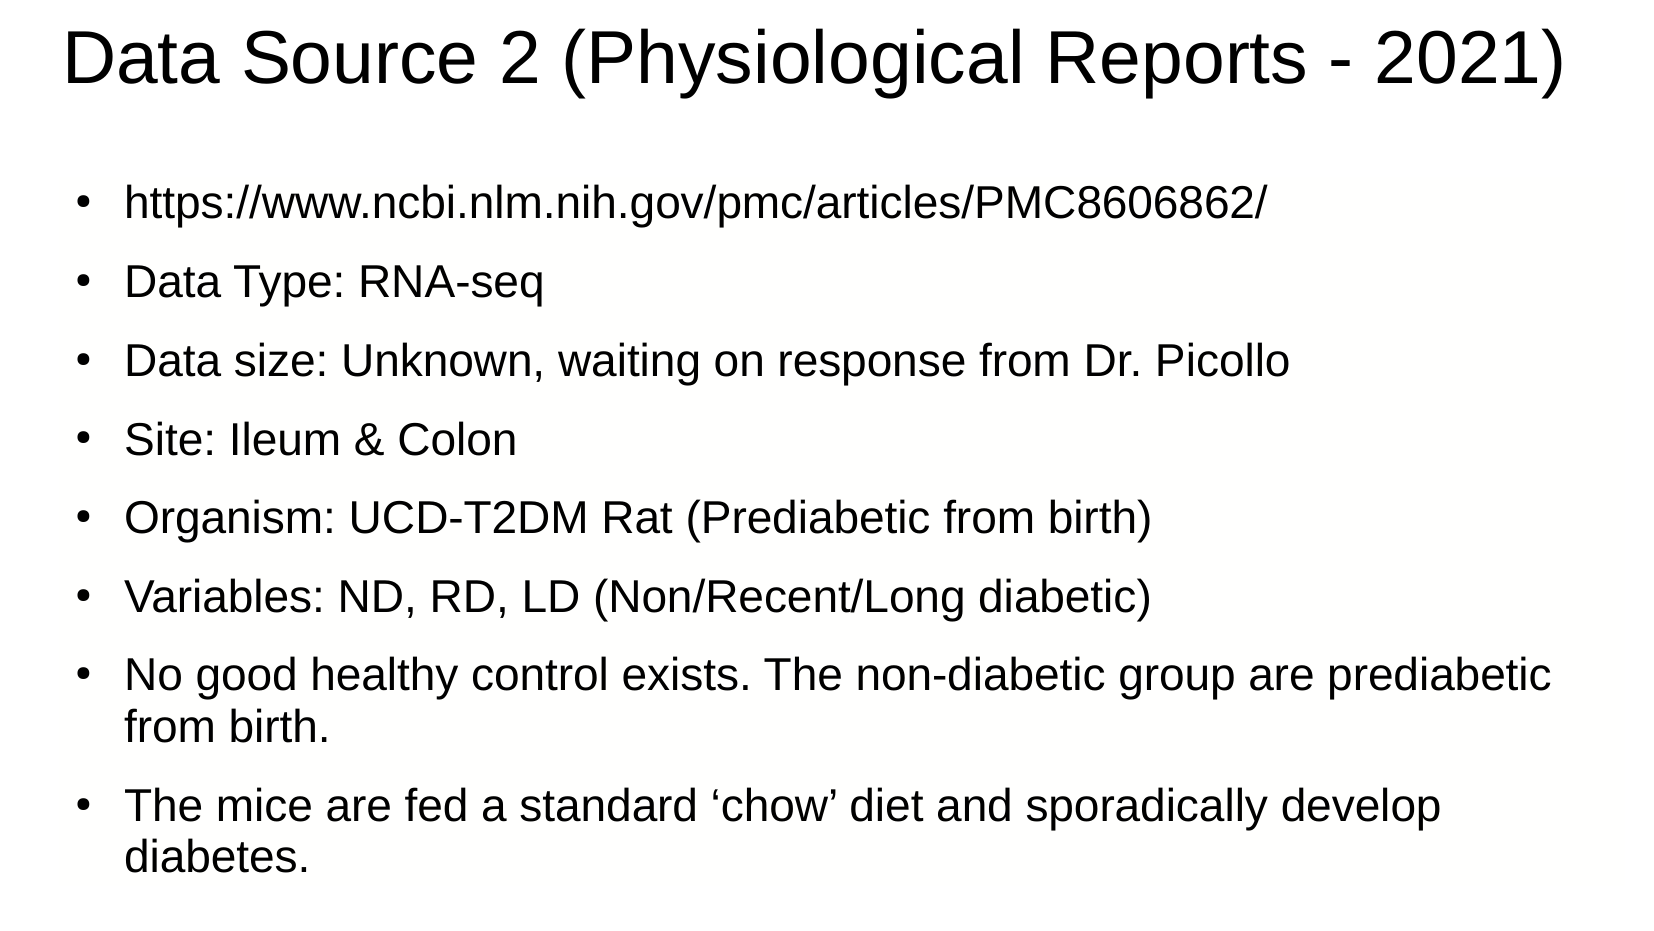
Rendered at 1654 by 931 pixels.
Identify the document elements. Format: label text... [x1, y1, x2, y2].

title Data Source 2 (Physiological Reports - 2021) [59, 0, 1571, 142]
list https://www.ncbi.nlm.nih.gov/pmc/articles/PMC8606862/ Data Type: RNA-seq Data size: Unknown, waiting on response from Dr. Picollo Site: Ileum & Colon Organism: UCD-T2DM Rat (Prediabetic from birth) Variables: ND, RD, LD (Non/Recent/Long diabetic) No good healthy control exists. The non-diabetic group are prediabetic from birth. The mice are fed a standard ‘chow’ diet and sporadically develop diabetes. [59, 177, 1625, 886]
